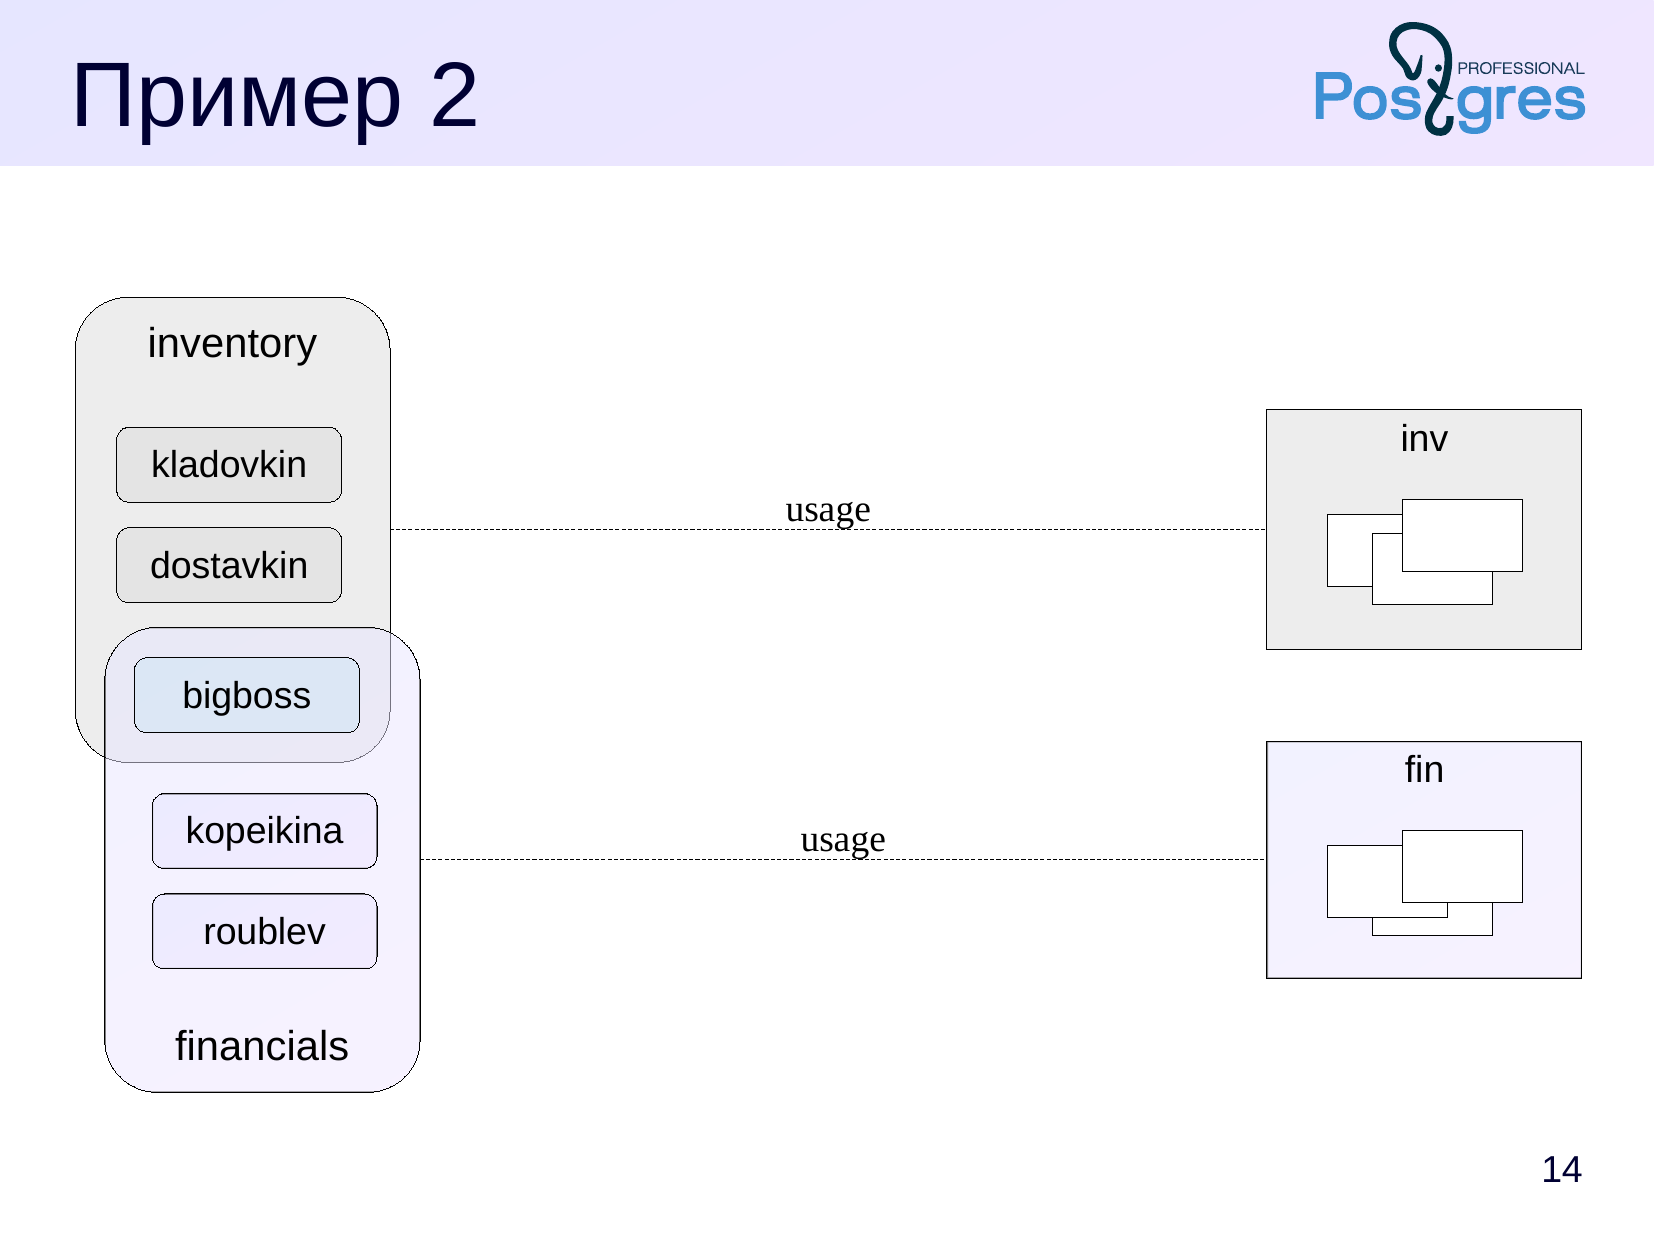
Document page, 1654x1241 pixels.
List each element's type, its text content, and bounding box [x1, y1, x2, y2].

text_box roublev [152, 893, 378, 969]
text_box [1327, 499, 1523, 605]
text_box [1327, 830, 1523, 936]
title Пример 2 [70, 43, 1241, 147]
text_box kladovkin [116, 427, 342, 503]
text_box inventory [75, 297, 391, 757]
text_box inv [1266, 409, 1582, 650]
text_box bigboss [134, 657, 360, 733]
text_box kopeikina [152, 793, 378, 869]
text_box financials [104, 627, 421, 1093]
text_box dostavkin [116, 527, 342, 603]
text_box fin [1266, 741, 1582, 979]
